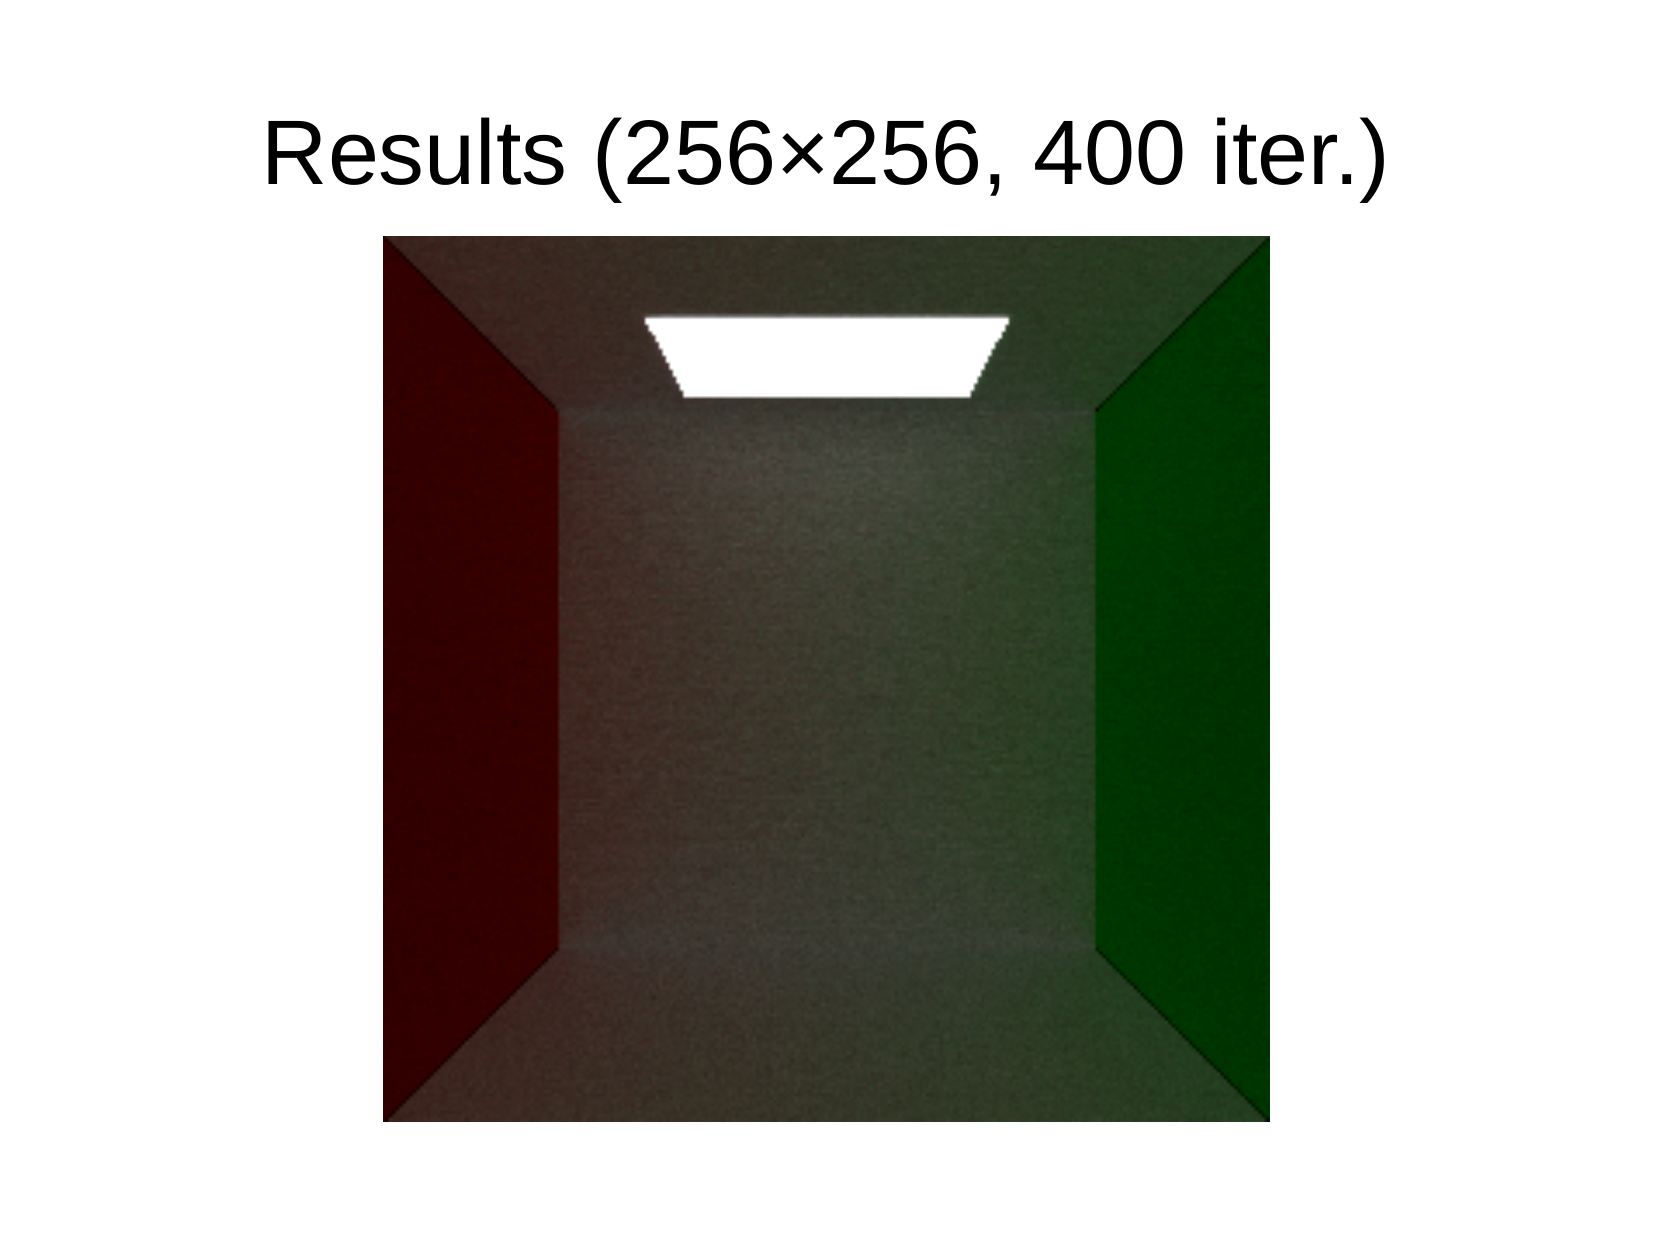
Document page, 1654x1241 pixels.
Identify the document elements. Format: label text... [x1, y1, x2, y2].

picture [383, 236, 1270, 1123]
title Results (256×256, 400 iter.) [82, 49, 1571, 257]
